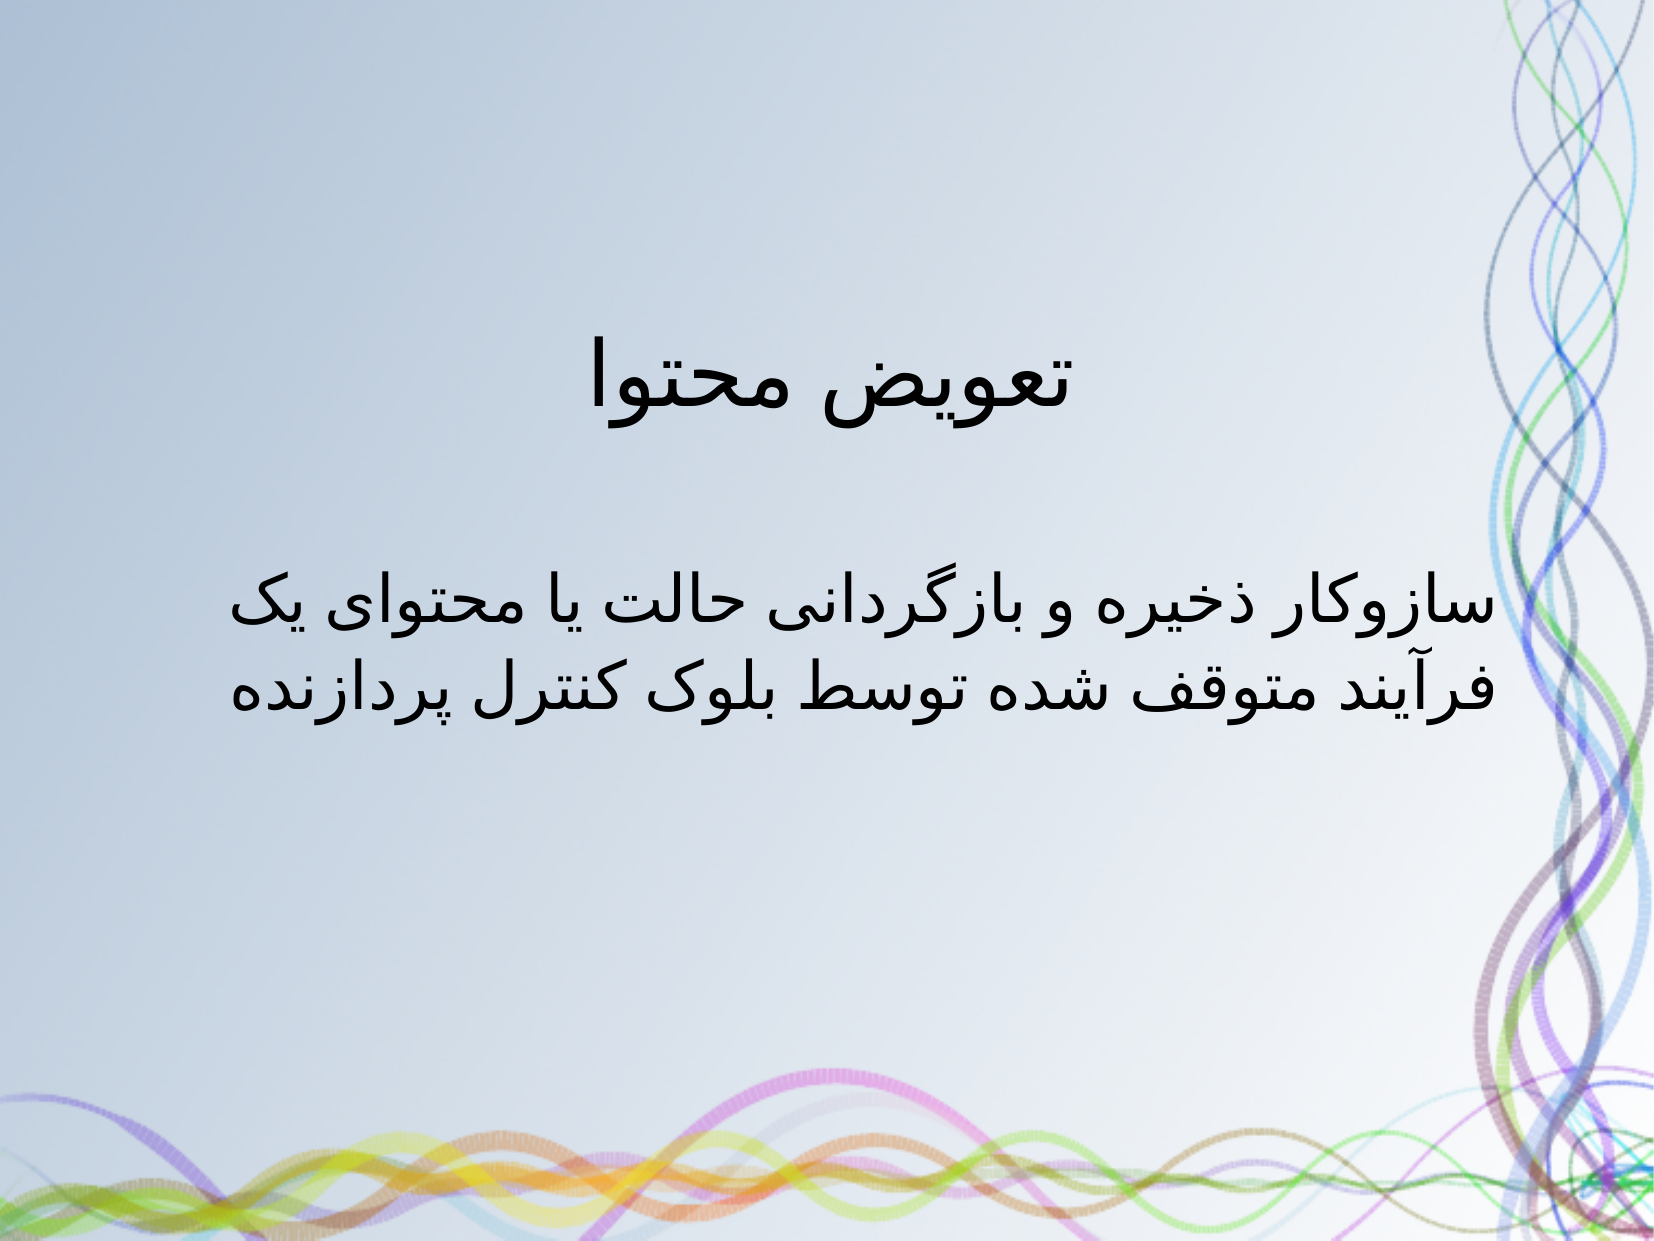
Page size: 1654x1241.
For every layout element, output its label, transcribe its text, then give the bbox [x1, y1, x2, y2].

picture [0, 0, 1654, 1241]
list سازوکار ذخیره و بازگردانی حالت یا محتوای یک فرآیند متوقف شده توسط بلوک کنترل پردازنده [82, 562, 1571, 1109]
title تعویض محتوا [86, 280, 1576, 488]
